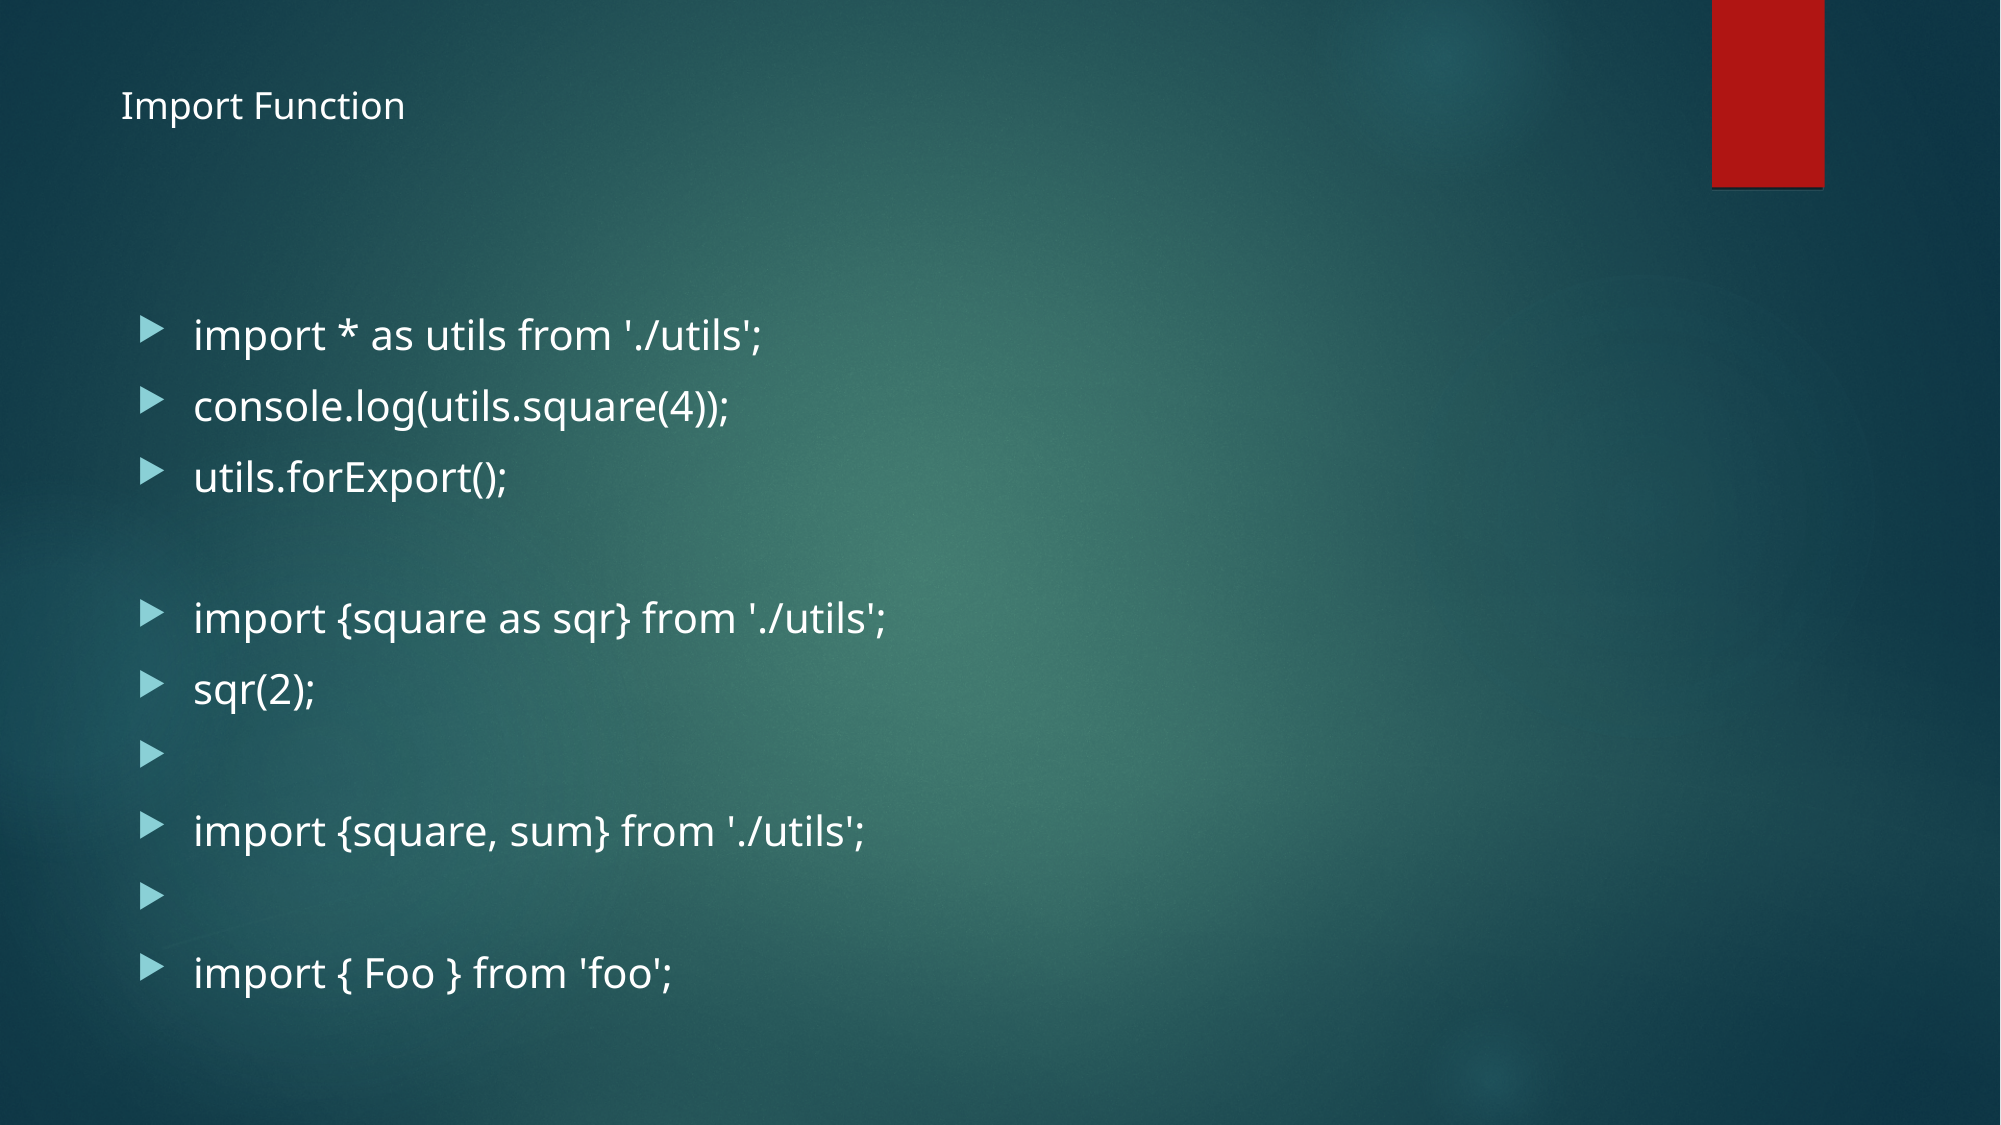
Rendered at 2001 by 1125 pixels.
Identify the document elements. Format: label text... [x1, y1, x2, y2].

list import * as utils from './utils'; console.log(utils.square(4)); utils.forExport(); import {square as sqr} from './utils'; sqr(2); import {square, sum} from './utils'; import { Foo } from 'foo'; [121, 230, 1749, 981]
picture [0, 0, 2001, 1125]
title Import Function [106, 74, 1649, 304]
